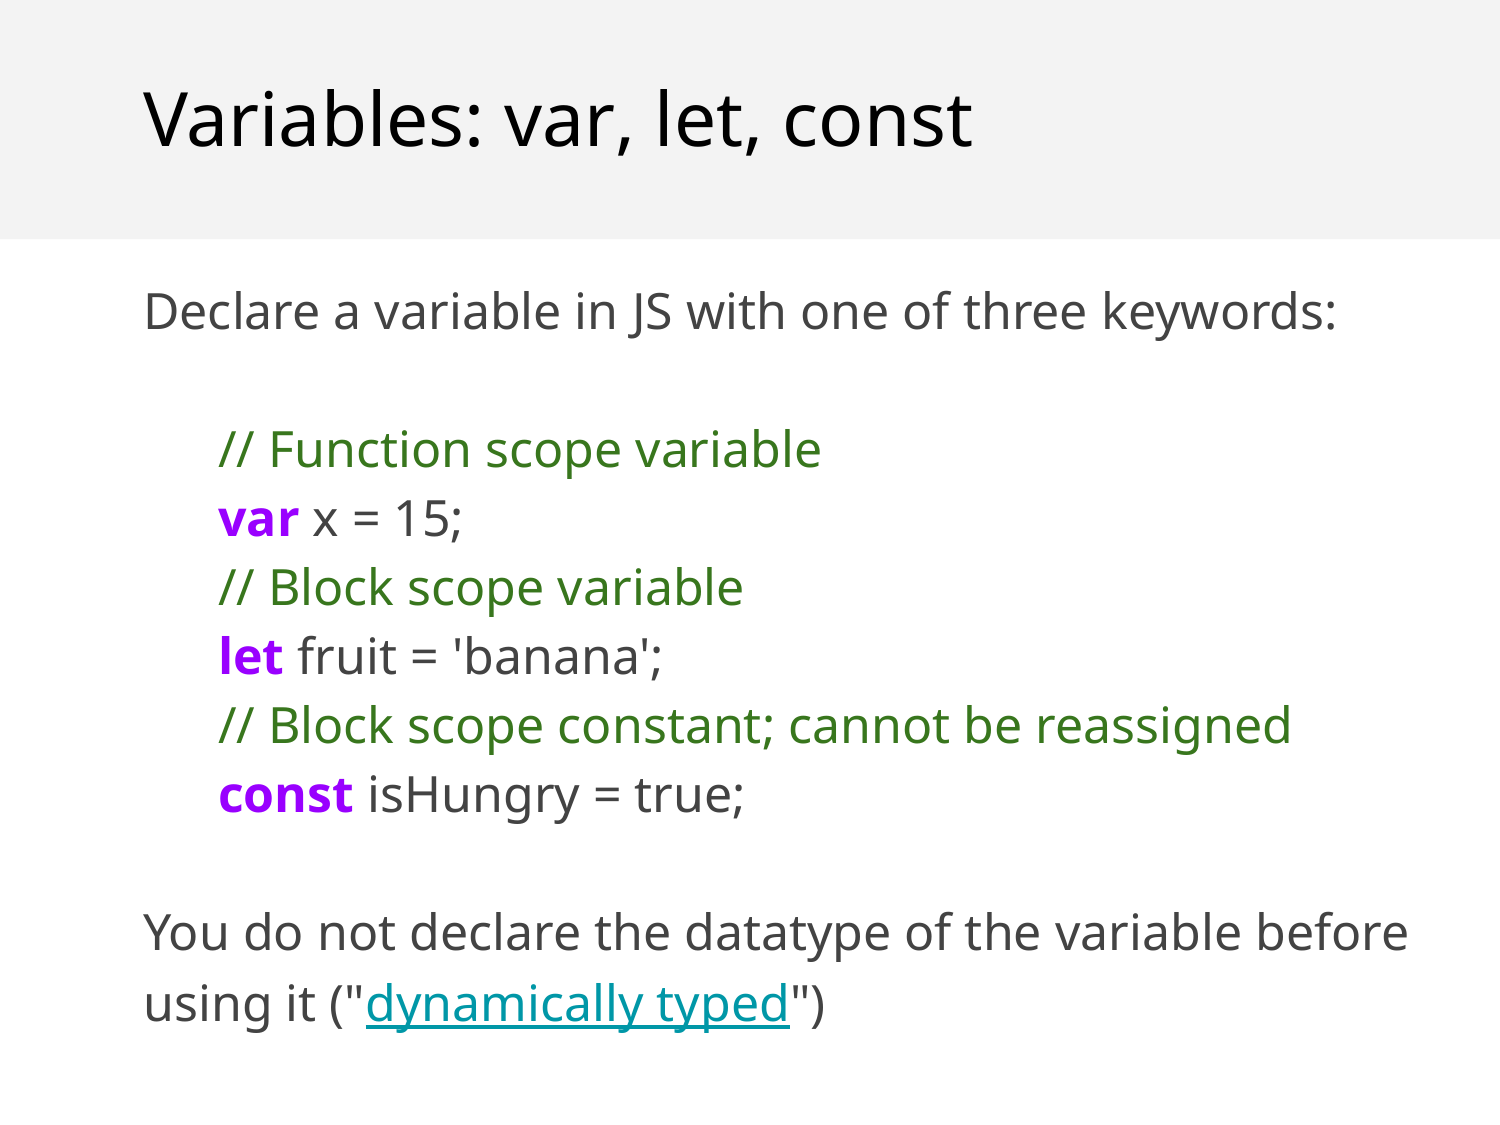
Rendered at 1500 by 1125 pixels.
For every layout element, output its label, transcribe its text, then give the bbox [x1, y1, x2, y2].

list Declare a variable in JS with one of three keywords: // Function scope variable var x = 15; // Block scope variable let fruit = 'banana'; // Block scope constant; cannot be reassigned const isHungry = true; You do not declare the datatype of the variable before using it ("dynamically typed") [128, 255, 1500, 1004]
title Variables: var, let, const [128, 56, 1372, 183]
